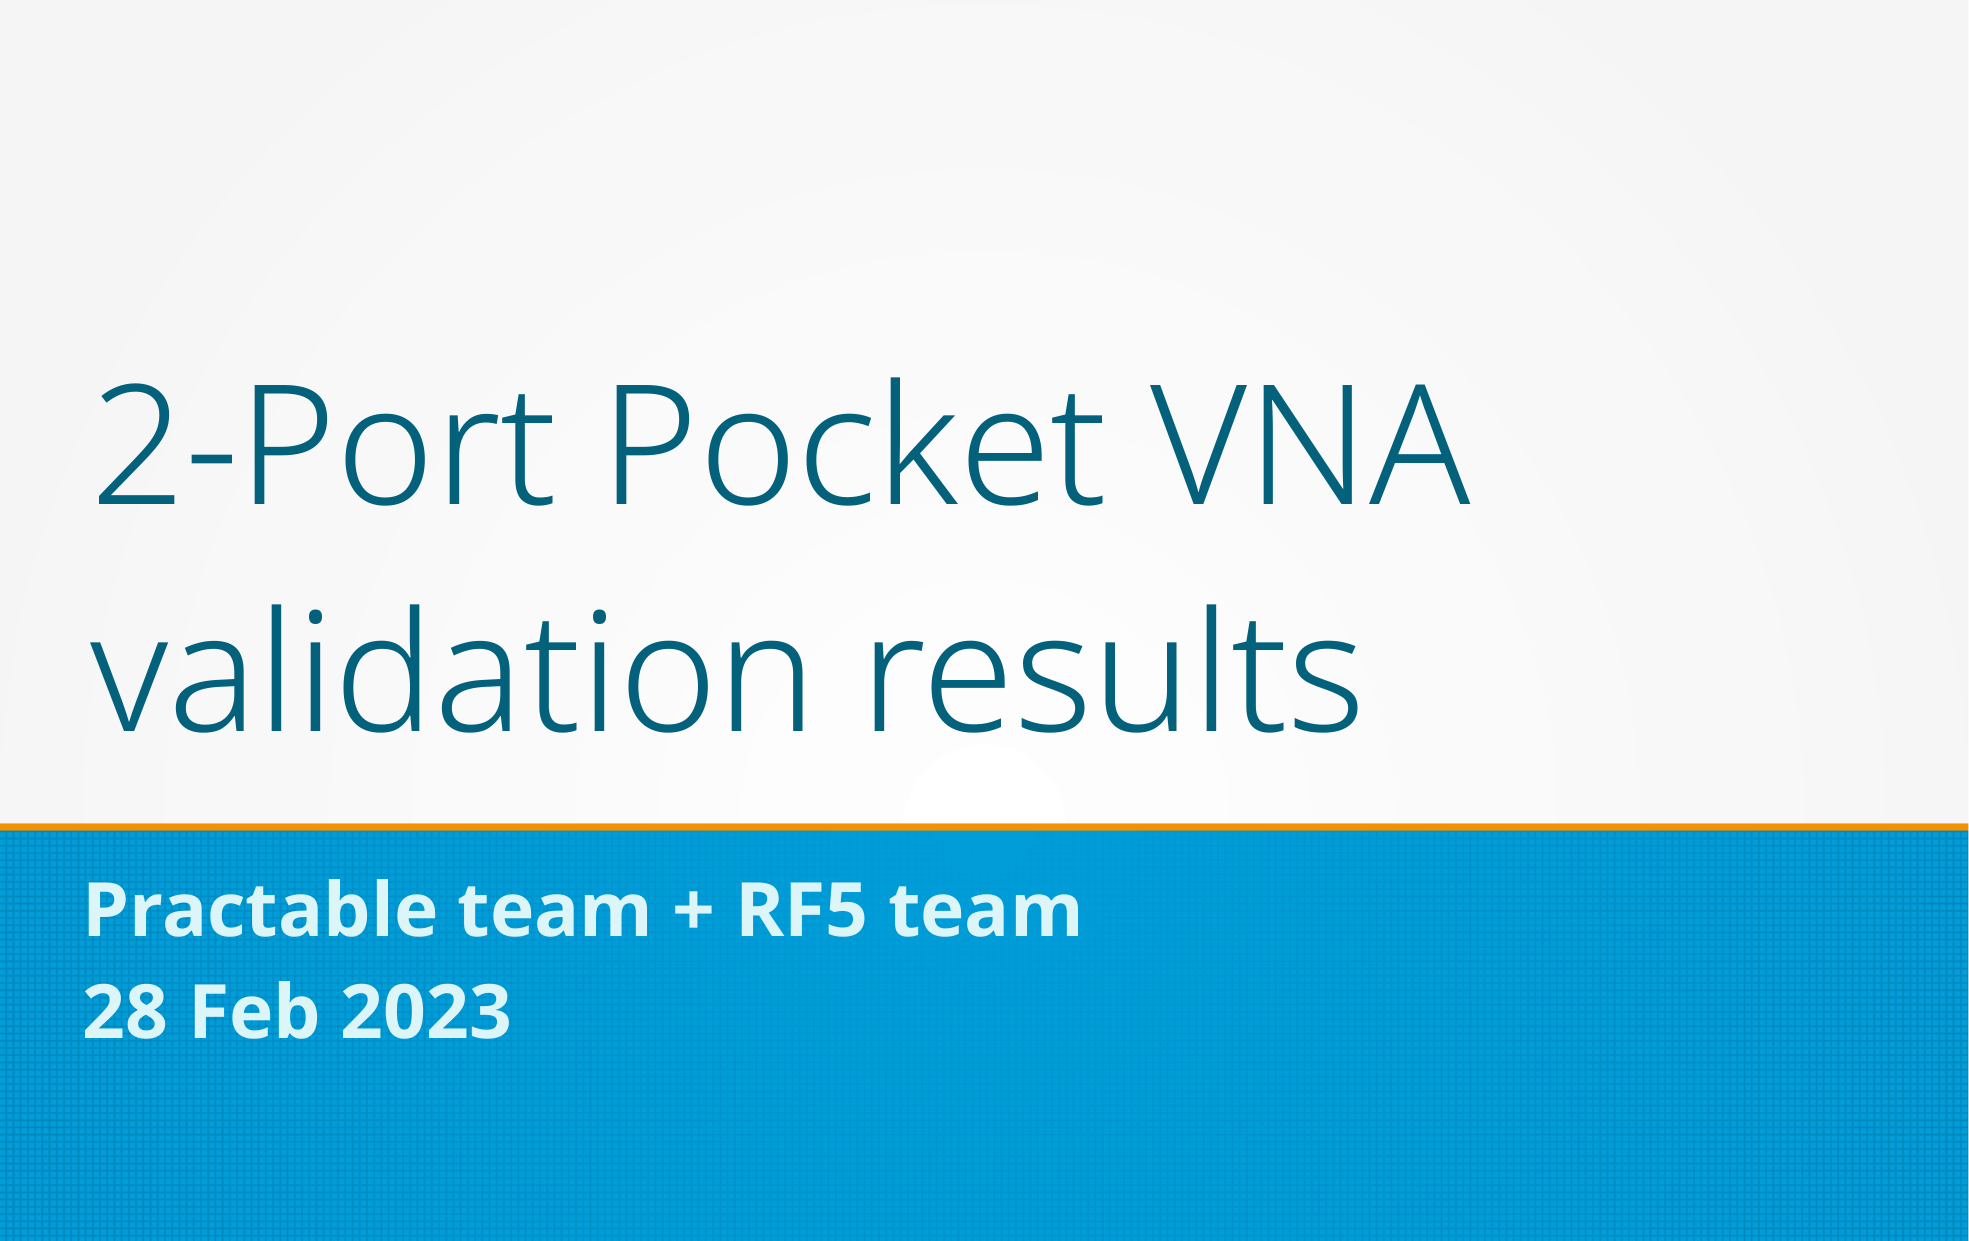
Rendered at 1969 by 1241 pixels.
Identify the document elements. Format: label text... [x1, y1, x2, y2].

title 2-Port Pocket VNA validation results [90, 49, 1862, 781]
subtitle Practable team + RF5 team 28 Feb 2023 [82, 855, 1853, 1111]
picture [0, 0, 1969, 830]
